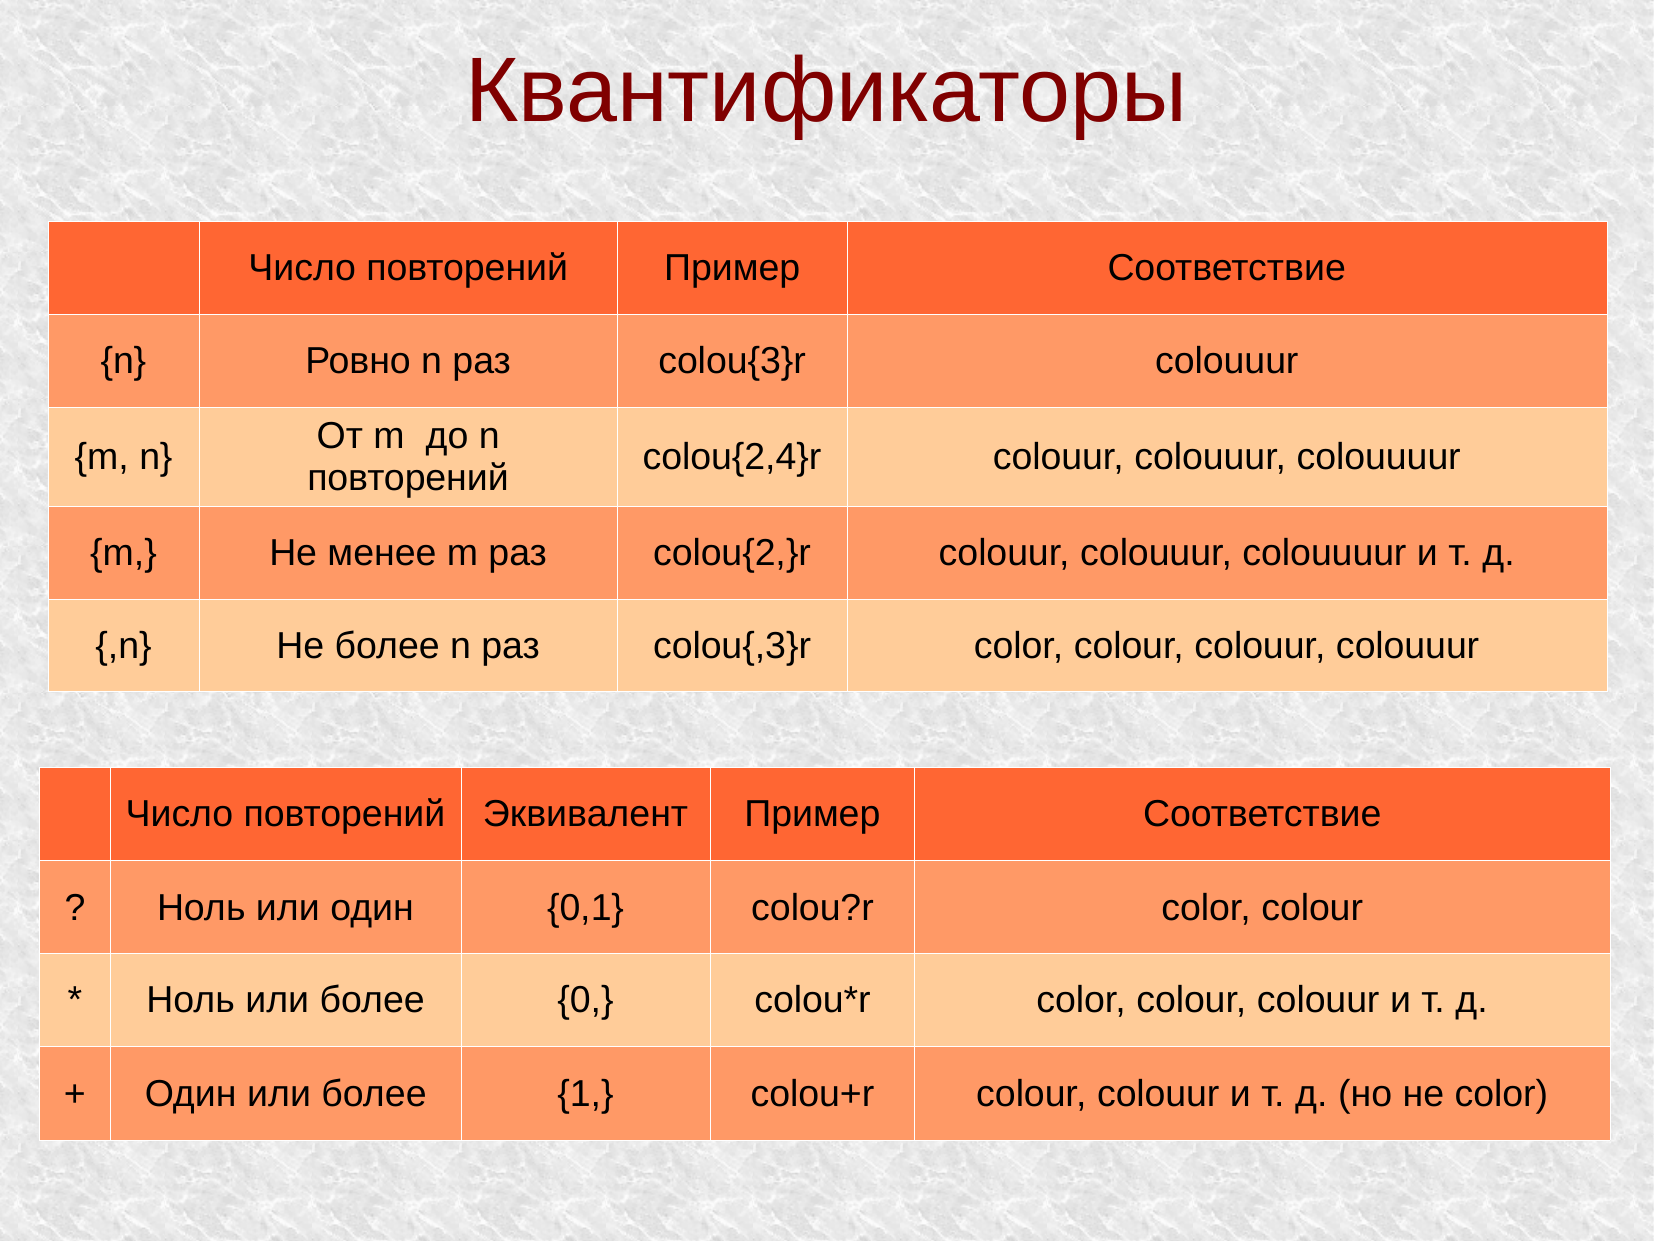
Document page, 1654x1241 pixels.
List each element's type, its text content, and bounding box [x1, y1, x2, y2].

table_cell Ноль или более [111, 954, 461, 1046]
table_cell colou?r [711, 861, 914, 953]
table_cell ? [40, 861, 110, 953]
table_cell От m до n повторений [200, 408, 617, 506]
table_header [40, 768, 110, 860]
table_header Соответствие [915, 768, 1610, 860]
table_cell color, colour, colouur, colouuur [848, 600, 1607, 691]
table_cell colour, colouur и т. д. (но не color) [915, 1047, 1610, 1140]
picture [0, 0, 1654, 1241]
table_cell color, colour, colouur и т. д. [915, 954, 1610, 1046]
table_cell colou{,3}r [618, 600, 847, 691]
table_cell Один или более [111, 1047, 461, 1140]
table_cell {m,} [49, 507, 199, 599]
table_header Эквивалент [462, 768, 710, 860]
table_header Число повторений [200, 222, 617, 314]
table_cell colou{2,4}r [618, 408, 847, 506]
table_cell colou{2,}r [618, 507, 847, 599]
table_cell color, colour [915, 861, 1610, 953]
table_cell {,n} [49, 600, 199, 691]
table_cell {m, n} [49, 408, 199, 506]
table_cell colouur, colouuur, colouuuur и т. д. [848, 507, 1607, 599]
table_cell {0,} [462, 954, 710, 1046]
table_header Число повторений [111, 768, 461, 860]
table_cell colouuur [848, 315, 1607, 407]
table_cell {n} [49, 315, 199, 407]
title Квантификаторы [82, 38, 1571, 141]
table_header [49, 222, 199, 314]
table_cell Ровно n раз [200, 315, 617, 407]
table_header Пример [618, 222, 847, 314]
table_cell + [40, 1047, 110, 1140]
table_cell * [40, 954, 110, 1046]
table_cell {0,1} [462, 861, 710, 953]
table_header Пример [711, 768, 914, 860]
table_cell Не более n раз [200, 600, 617, 691]
table_cell Не менее m раз [200, 507, 617, 599]
table_cell {1,} [462, 1047, 710, 1140]
table_cell colou*r [711, 954, 914, 1046]
table_cell colou{3}r [618, 315, 847, 407]
table_cell colou+r [711, 1047, 914, 1140]
table_cell Ноль или один [111, 861, 461, 953]
table_cell colouur, colouuur, colouuuur [848, 408, 1607, 506]
table_header Соответствие [848, 222, 1607, 314]
